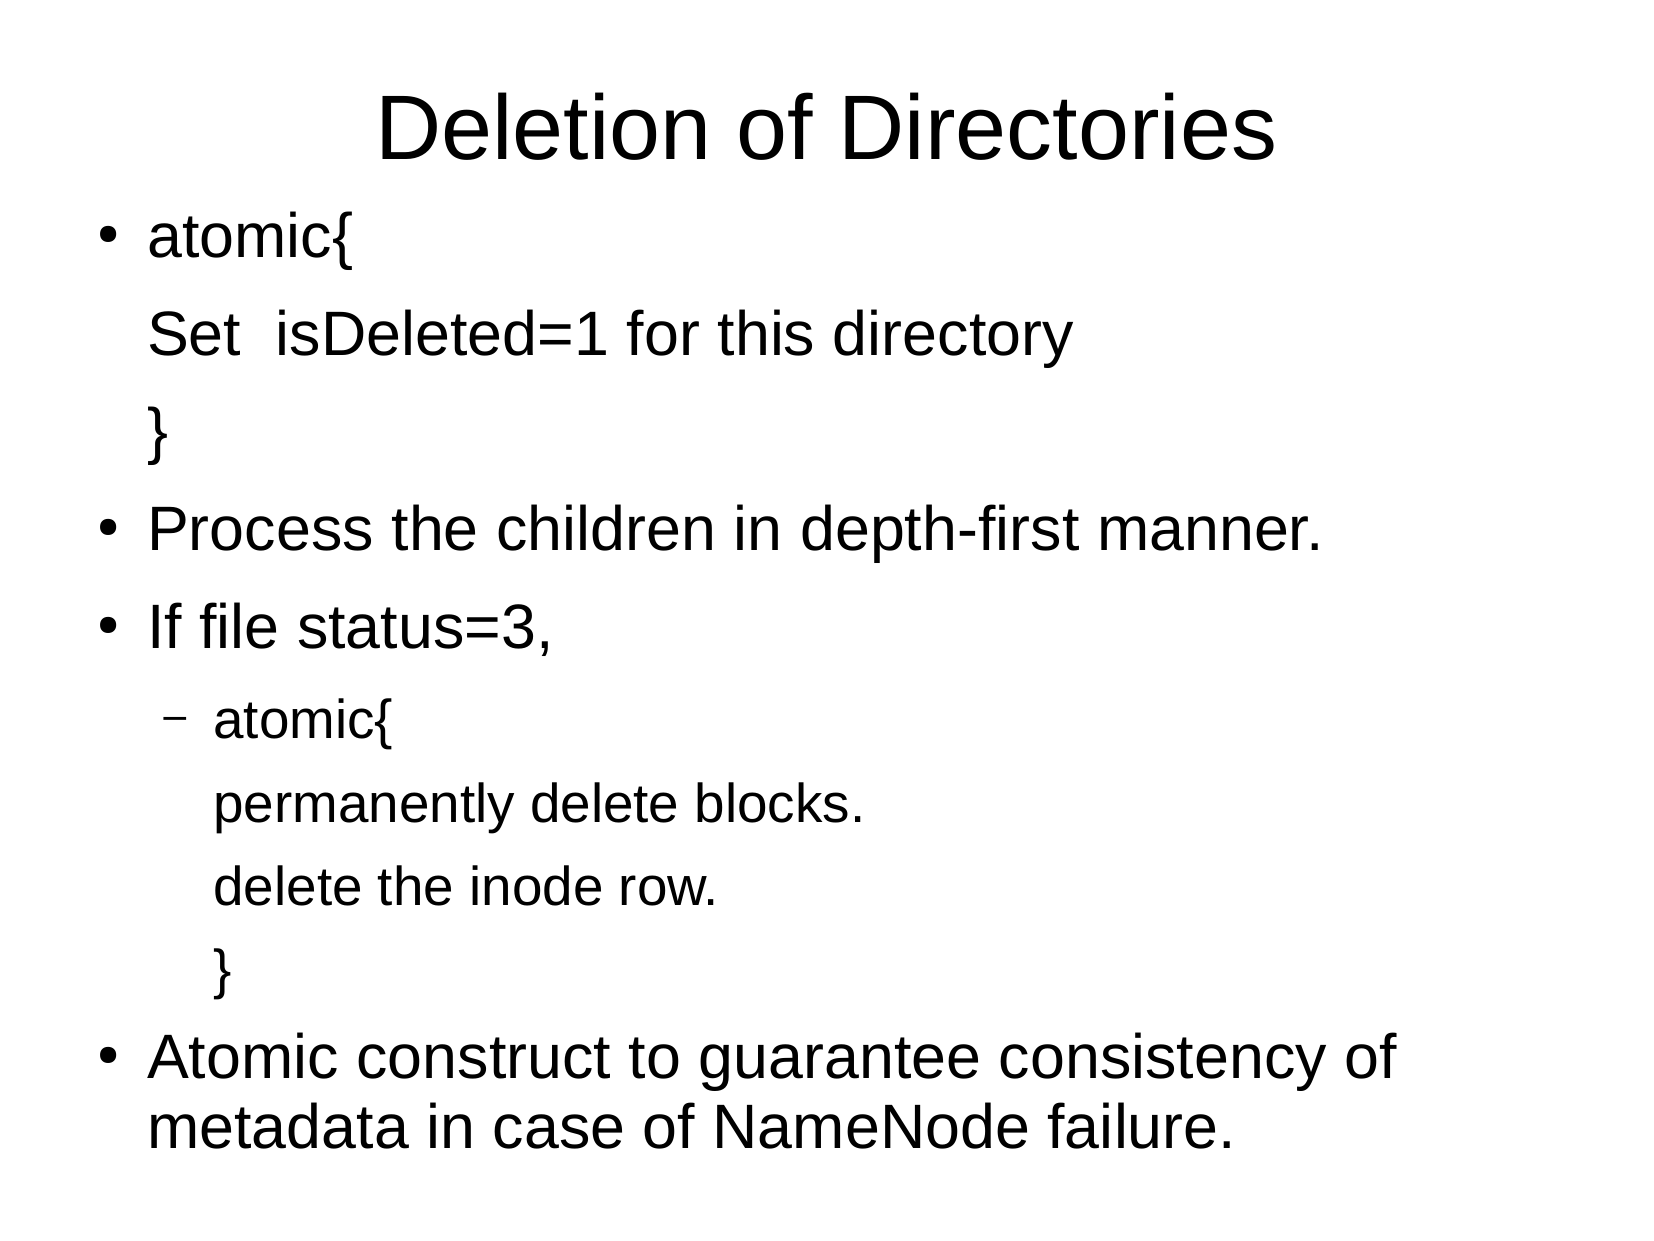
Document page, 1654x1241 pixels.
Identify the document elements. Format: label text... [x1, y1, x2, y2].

title Deletion of Directories [82, 0, 1571, 257]
list atomic{ Set isDeleted=1 for this directory } Process the children in depth-first manner. If file status=3, atomic{ permanently delete blocks. delete the inode row. } Atomic construct to guarantee consistency of metadata in case of NameNode failure. [80, 200, 1536, 1172]
